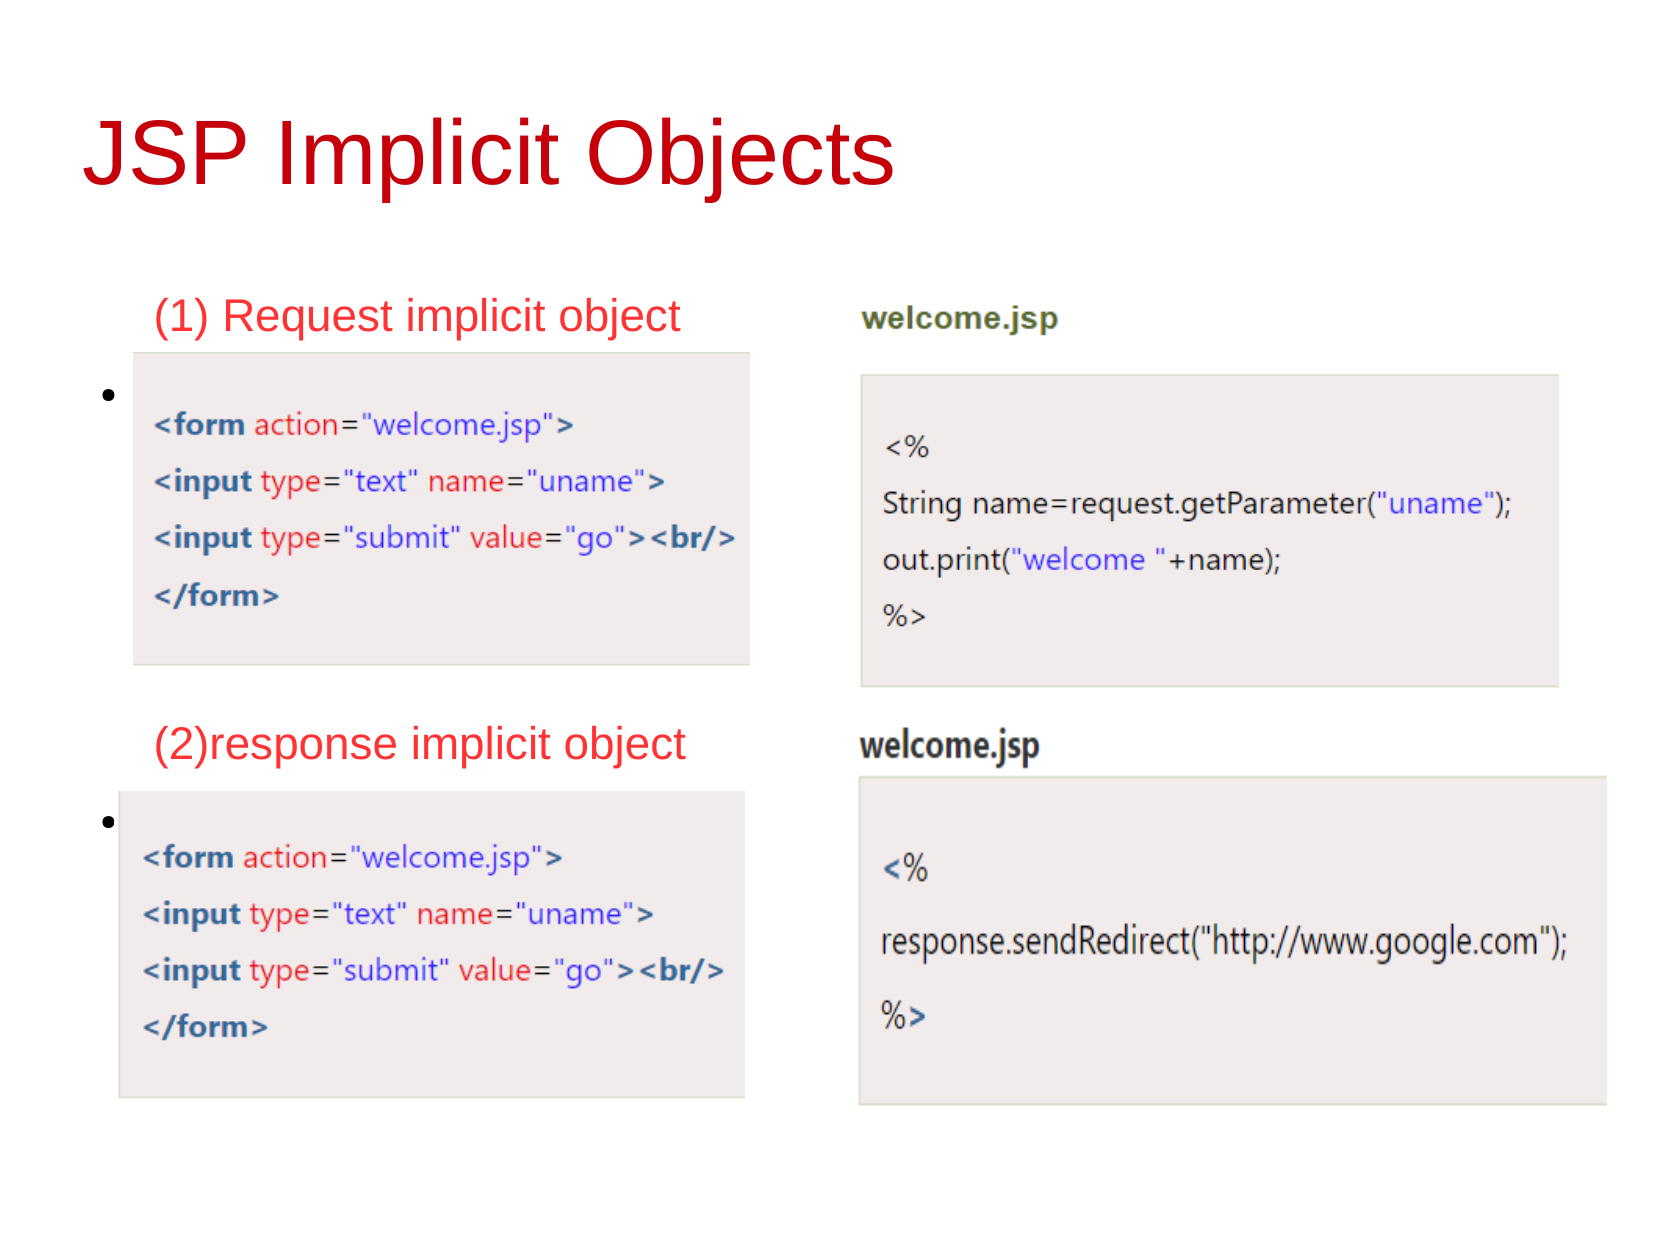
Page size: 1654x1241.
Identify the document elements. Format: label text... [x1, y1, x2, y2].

list (1) Request implicit object [82, 290, 809, 681]
picture [845, 720, 1607, 1109]
list (2)response implicit object [82, 717, 809, 1109]
picture [850, 290, 1559, 689]
picture [114, 791, 745, 1100]
title JSP Implicit Objects [82, 49, 1571, 257]
picture [133, 352, 750, 672]
